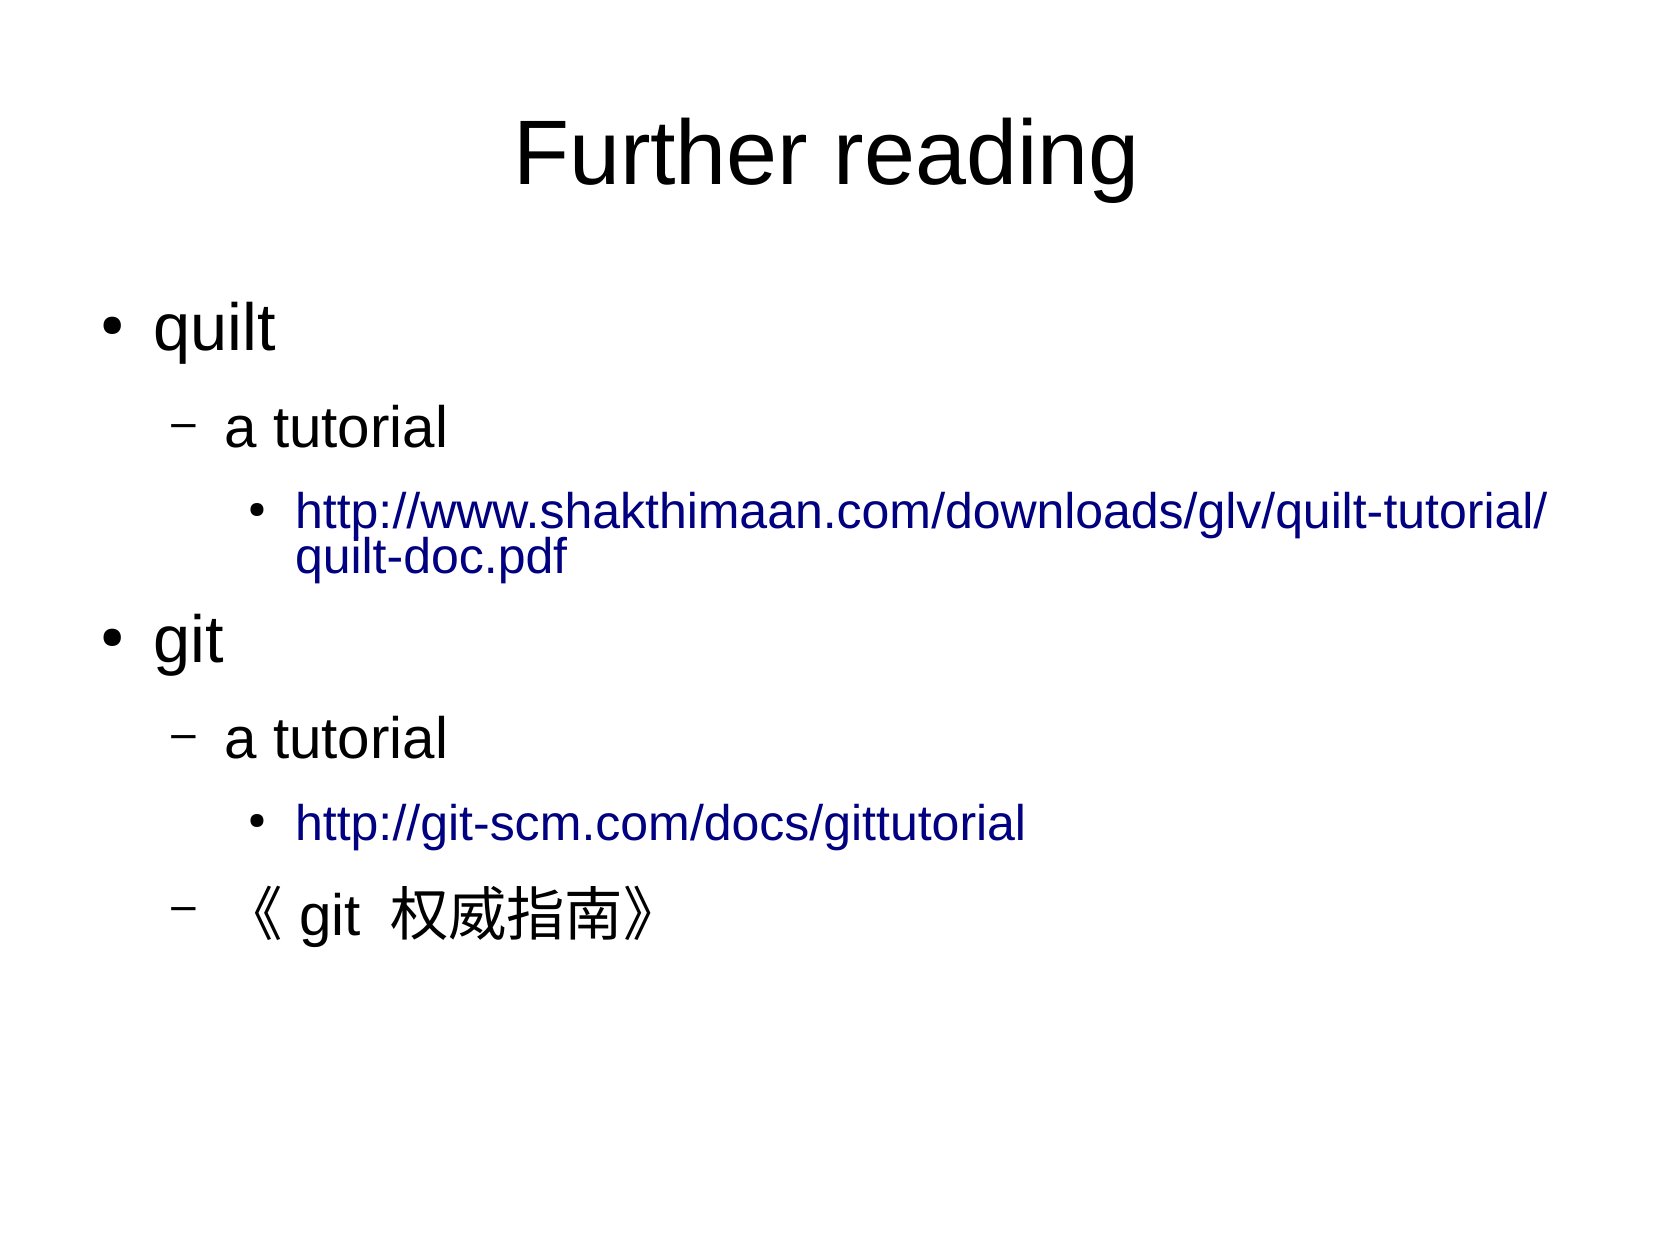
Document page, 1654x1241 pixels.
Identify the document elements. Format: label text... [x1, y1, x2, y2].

title Further reading [82, 49, 1571, 257]
list quilt a tutorial http://www.shakthimaan.com/downloads/glv/quilt-tutorial/quilt-doc.pdf git a tutorial http://git-scm.com/docs/gittutorial 《git 权威指南》 [82, 290, 1571, 1010]
